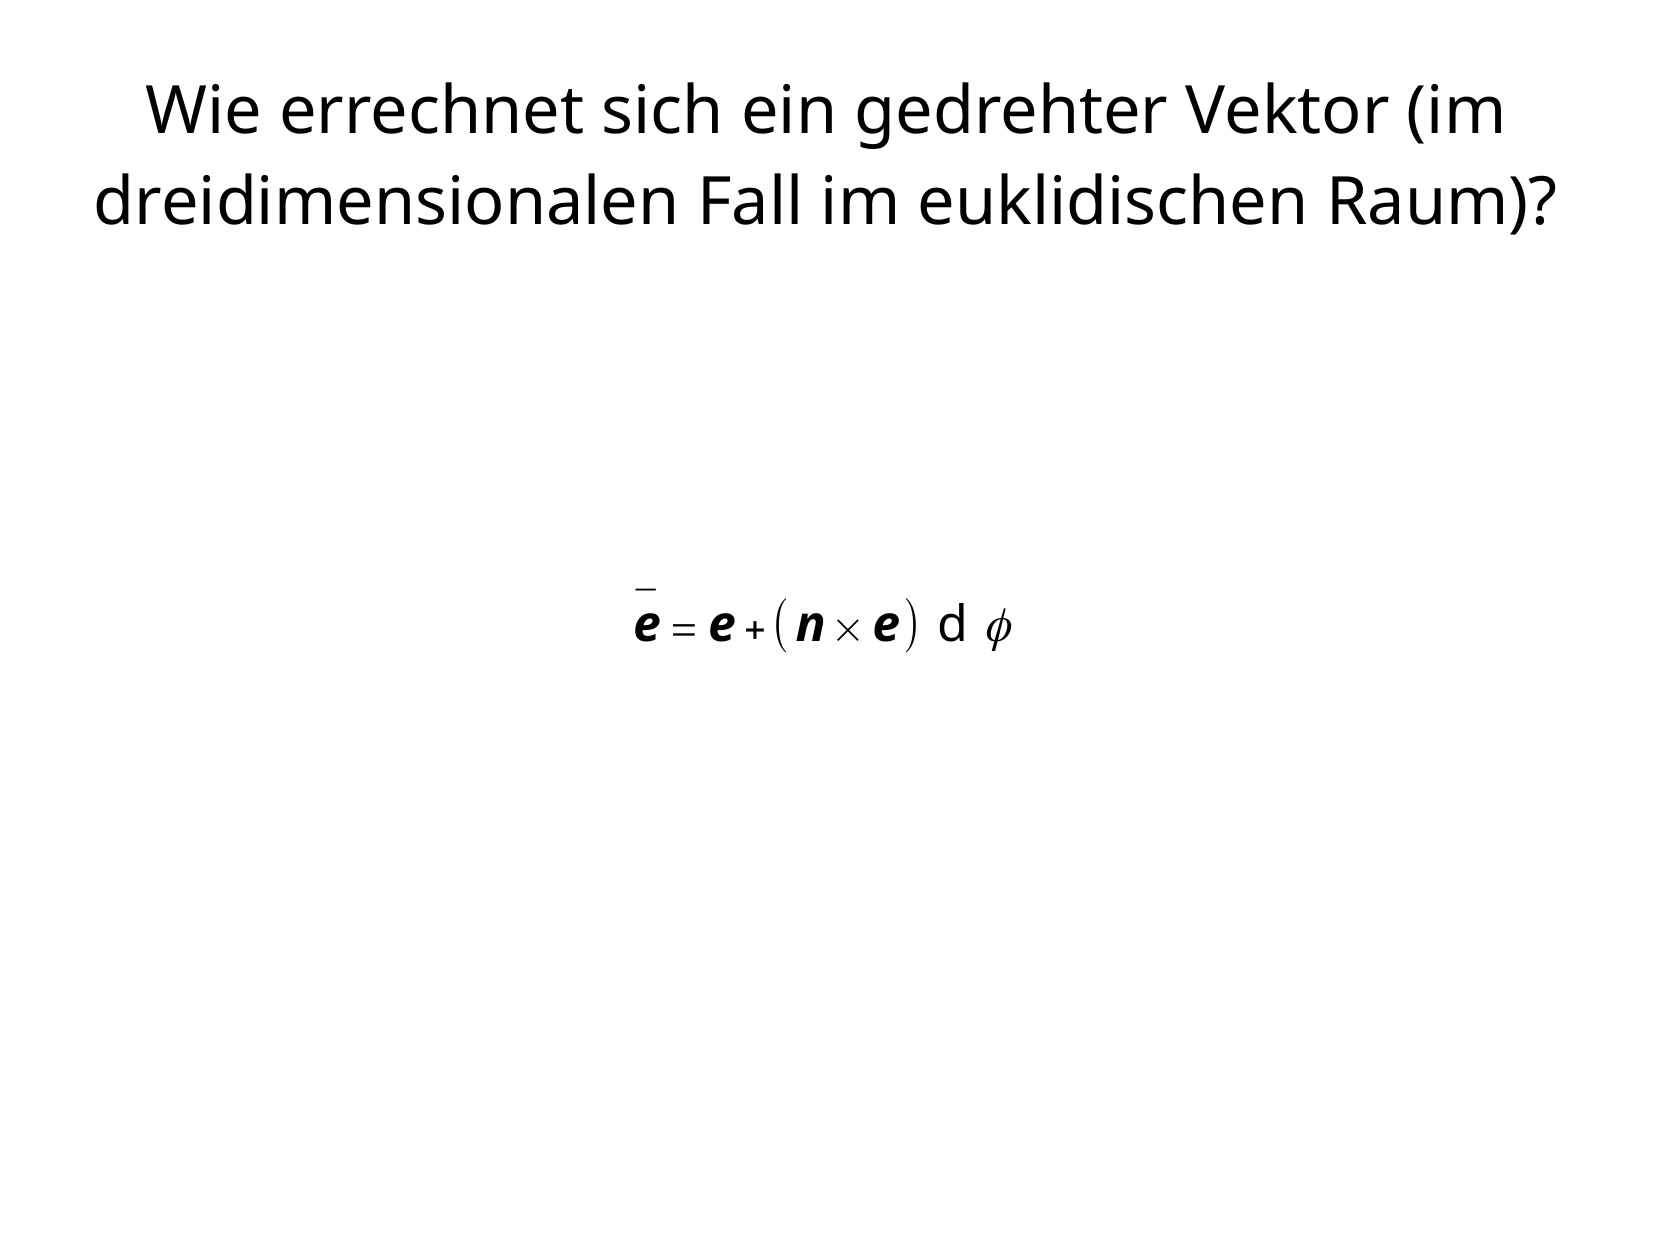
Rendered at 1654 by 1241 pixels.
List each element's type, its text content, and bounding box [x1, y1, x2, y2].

chart [626, 586, 1027, 654]
title Wie errechnet sich ein gedrehter Vektor (im dreidimensionalen Fall im euklidischen Raum)? [82, 49, 1571, 257]
